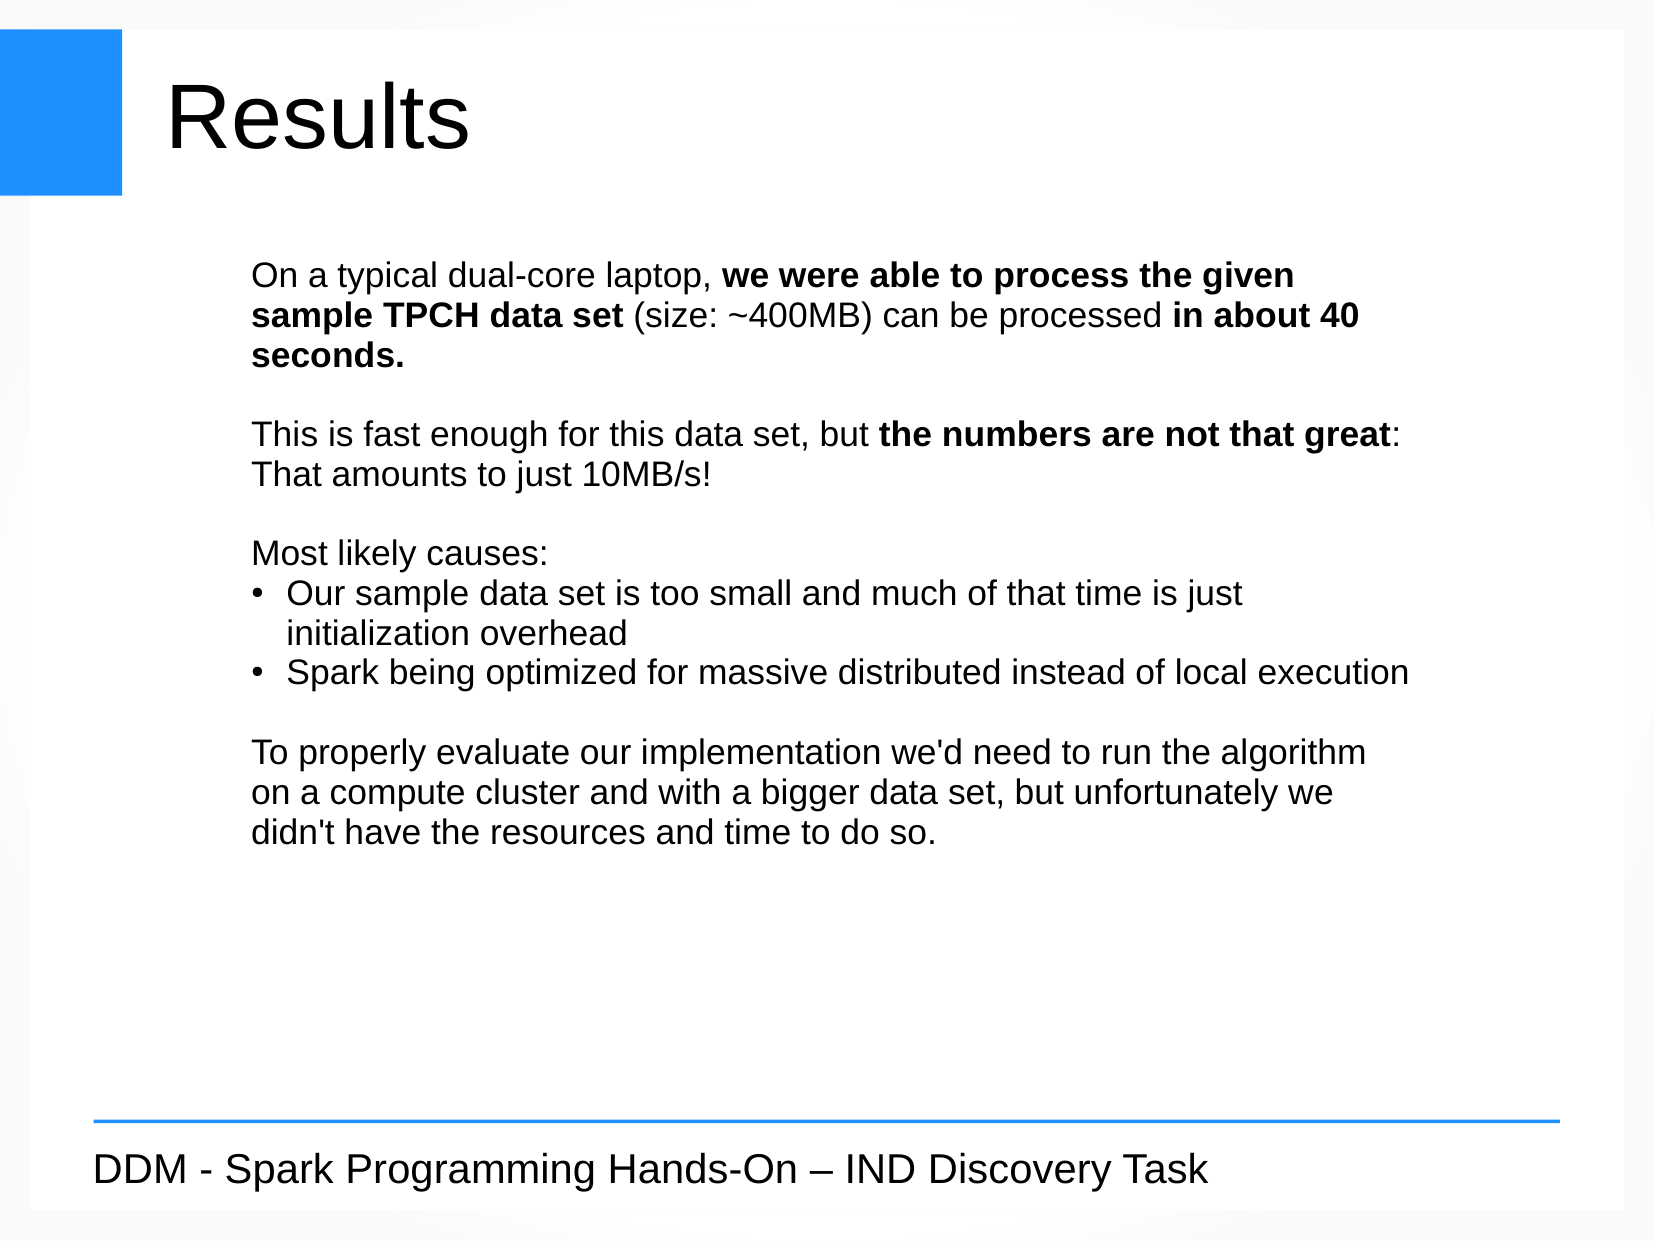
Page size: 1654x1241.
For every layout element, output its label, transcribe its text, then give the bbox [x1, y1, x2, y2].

text_box DDM - Spark Programming Hands-On – IND Discovery Task [77, 1138, 1560, 1213]
text_box On a typical dual-core laptop, we were able to process the given sample TPCH data set (size: ~400MB) can be processed in about 40 seconds. This is fast enough for this data set, but the numbers are not that great: That amounts to just 10MB/s! Most likely causes: Our sample data set is too small and much of that time is just initialization overhead Spark being optimized for massive distributed instead of local execution To properly evaluate our implementation we'd need to run the algorithm on a compute cluster and with a bigger data set, but unfortunately we didn't have the resources and time to do so. [236, 248, 1430, 1028]
title Results [165, 0, 1571, 314]
